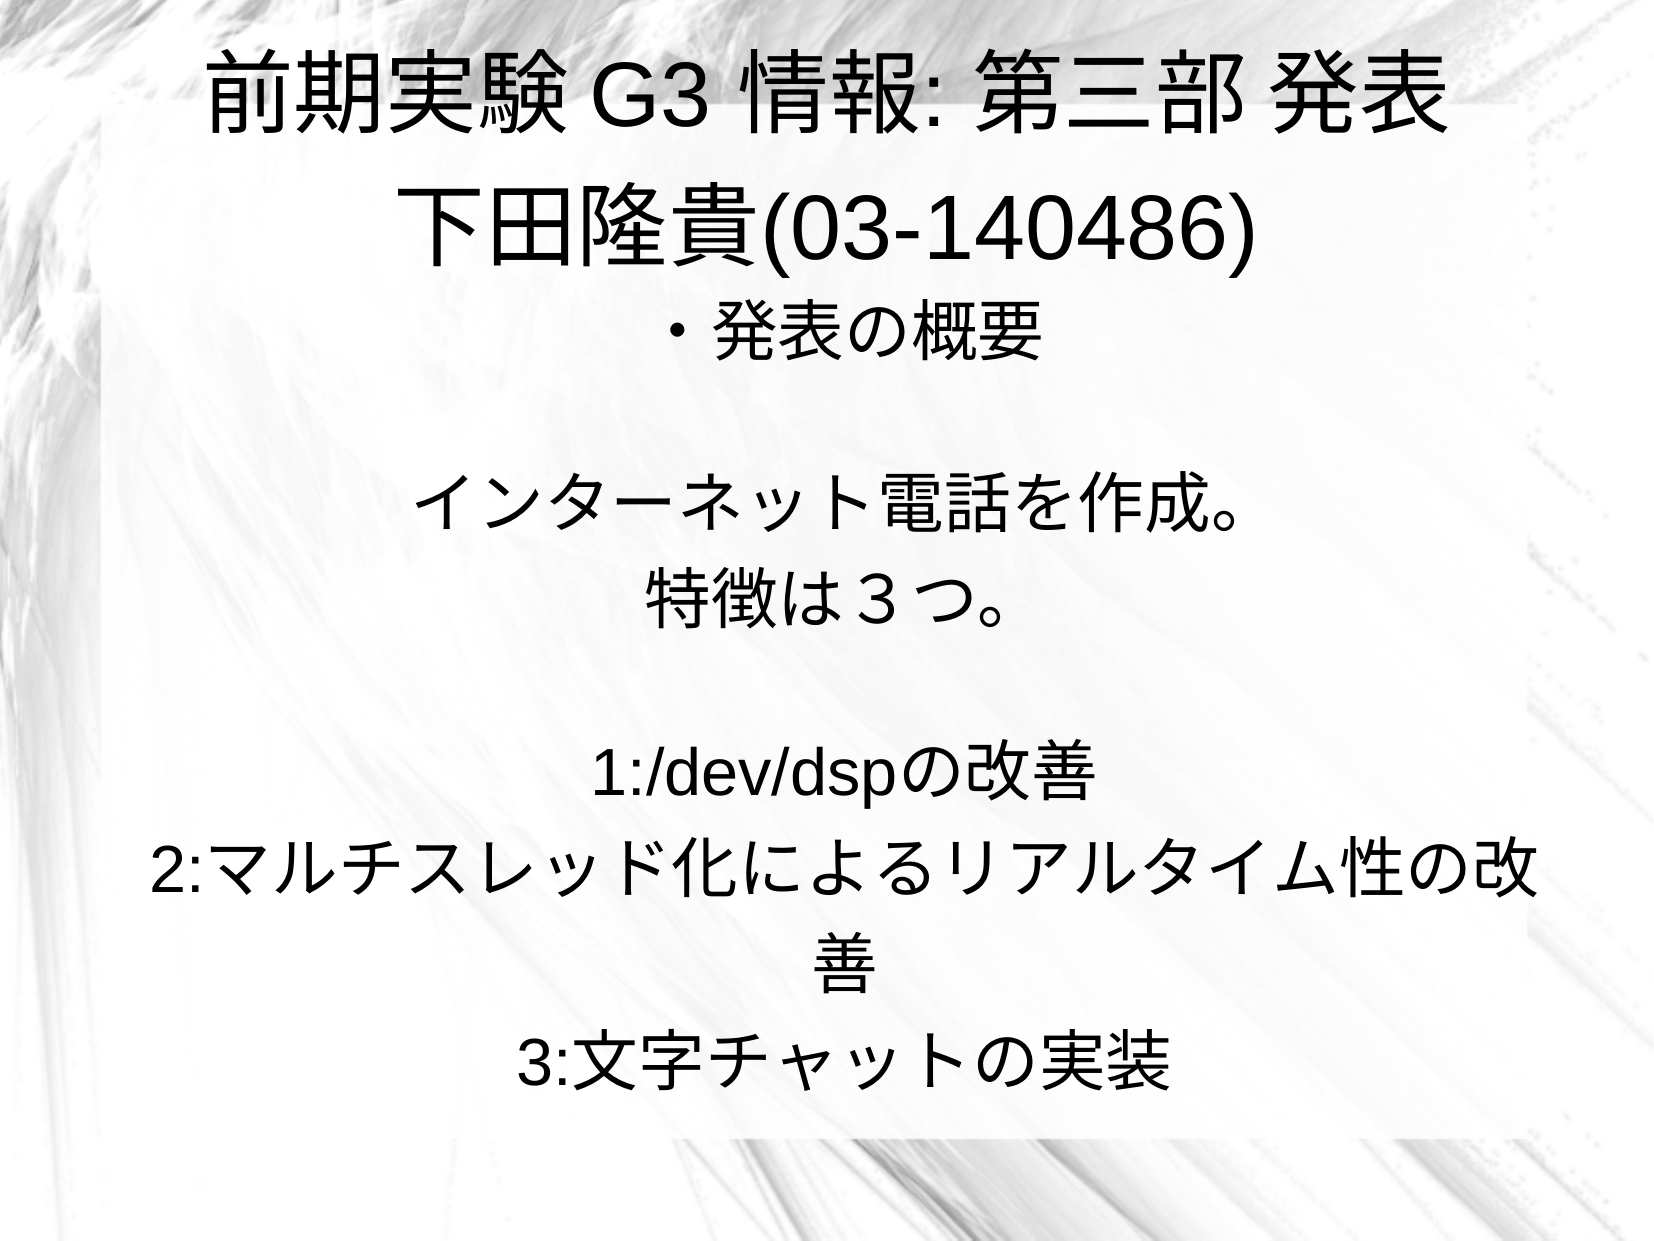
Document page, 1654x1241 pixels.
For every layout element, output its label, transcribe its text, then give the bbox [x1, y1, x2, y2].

subtitle ・発表の概要 インターネット電話を作成。 特徴は３つ。 1:/dev/dspの改善 2:マルチスレッド化によるリアルタイム性の改善 3:文字チャットの実装 [118, 331, 1571, 1052]
title 前期実験 G3 情報: 第三部 発表 下田隆貴(03-140486) [82, 49, 1571, 257]
picture [0, 0, 1654, 1241]
